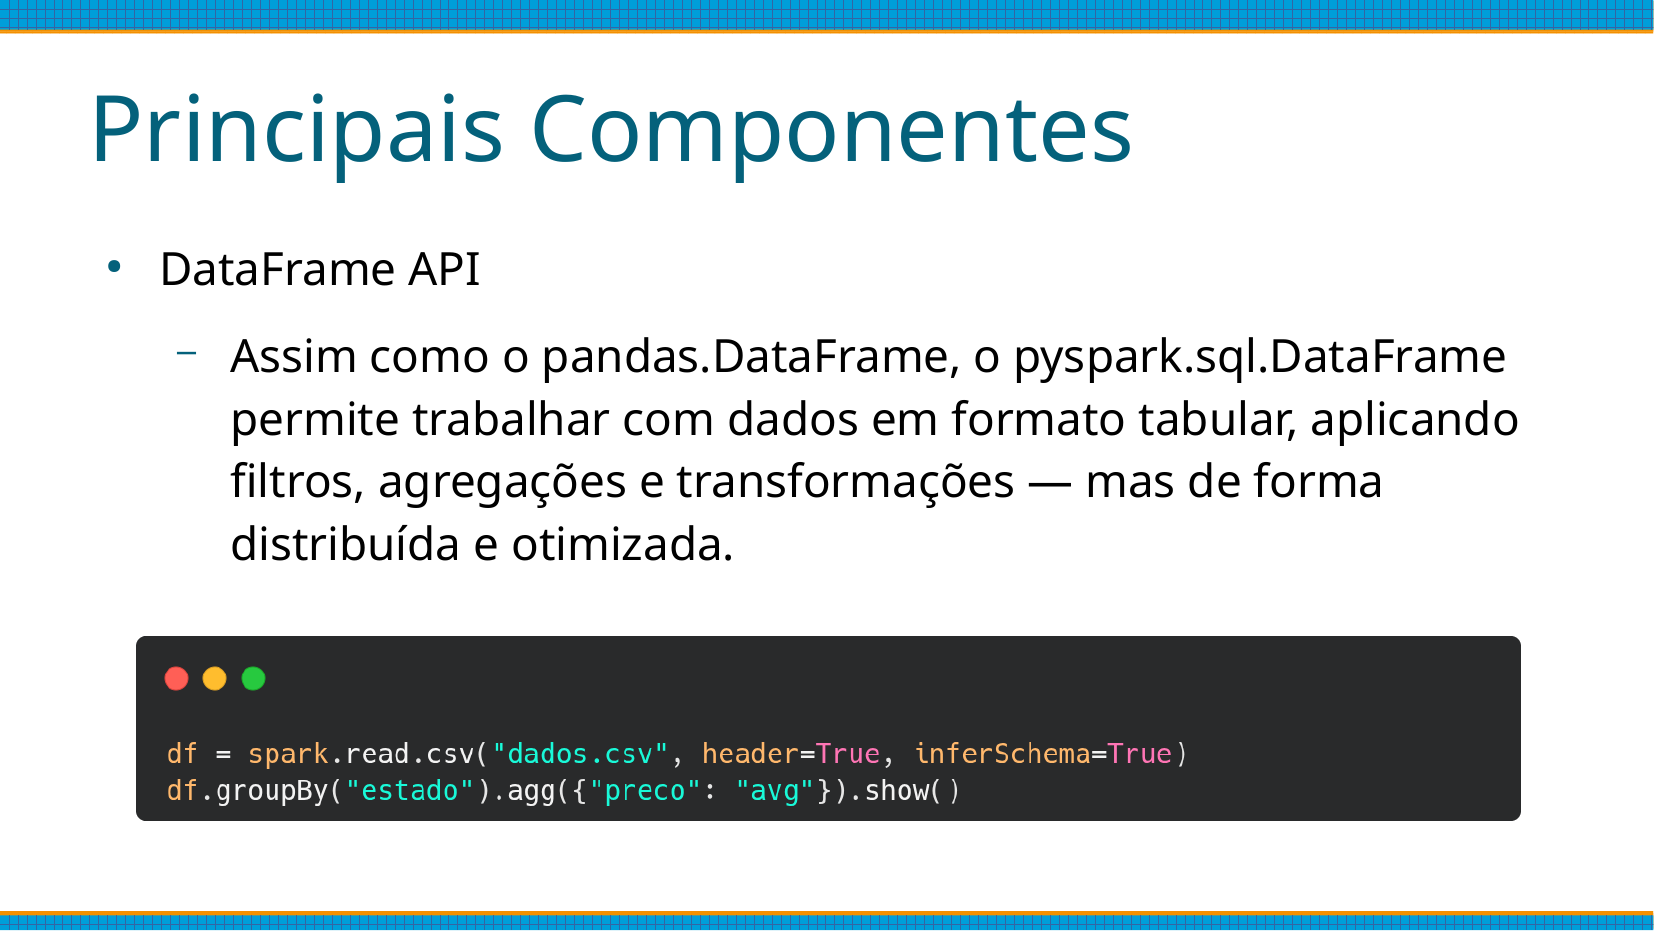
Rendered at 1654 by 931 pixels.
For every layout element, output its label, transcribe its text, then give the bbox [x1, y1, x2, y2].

list DataFrame API Assim como o pandas.DataFrame, o pyspark.sql.DataFrame permite trabalhar com dados em formato tabular, aplicando filtros, agregações e transformações — mas de forma distribuída e otimizada. [88, 236, 1565, 901]
picture [118, 620, 1538, 836]
title Principais Componentes [88, 44, 1565, 207]
